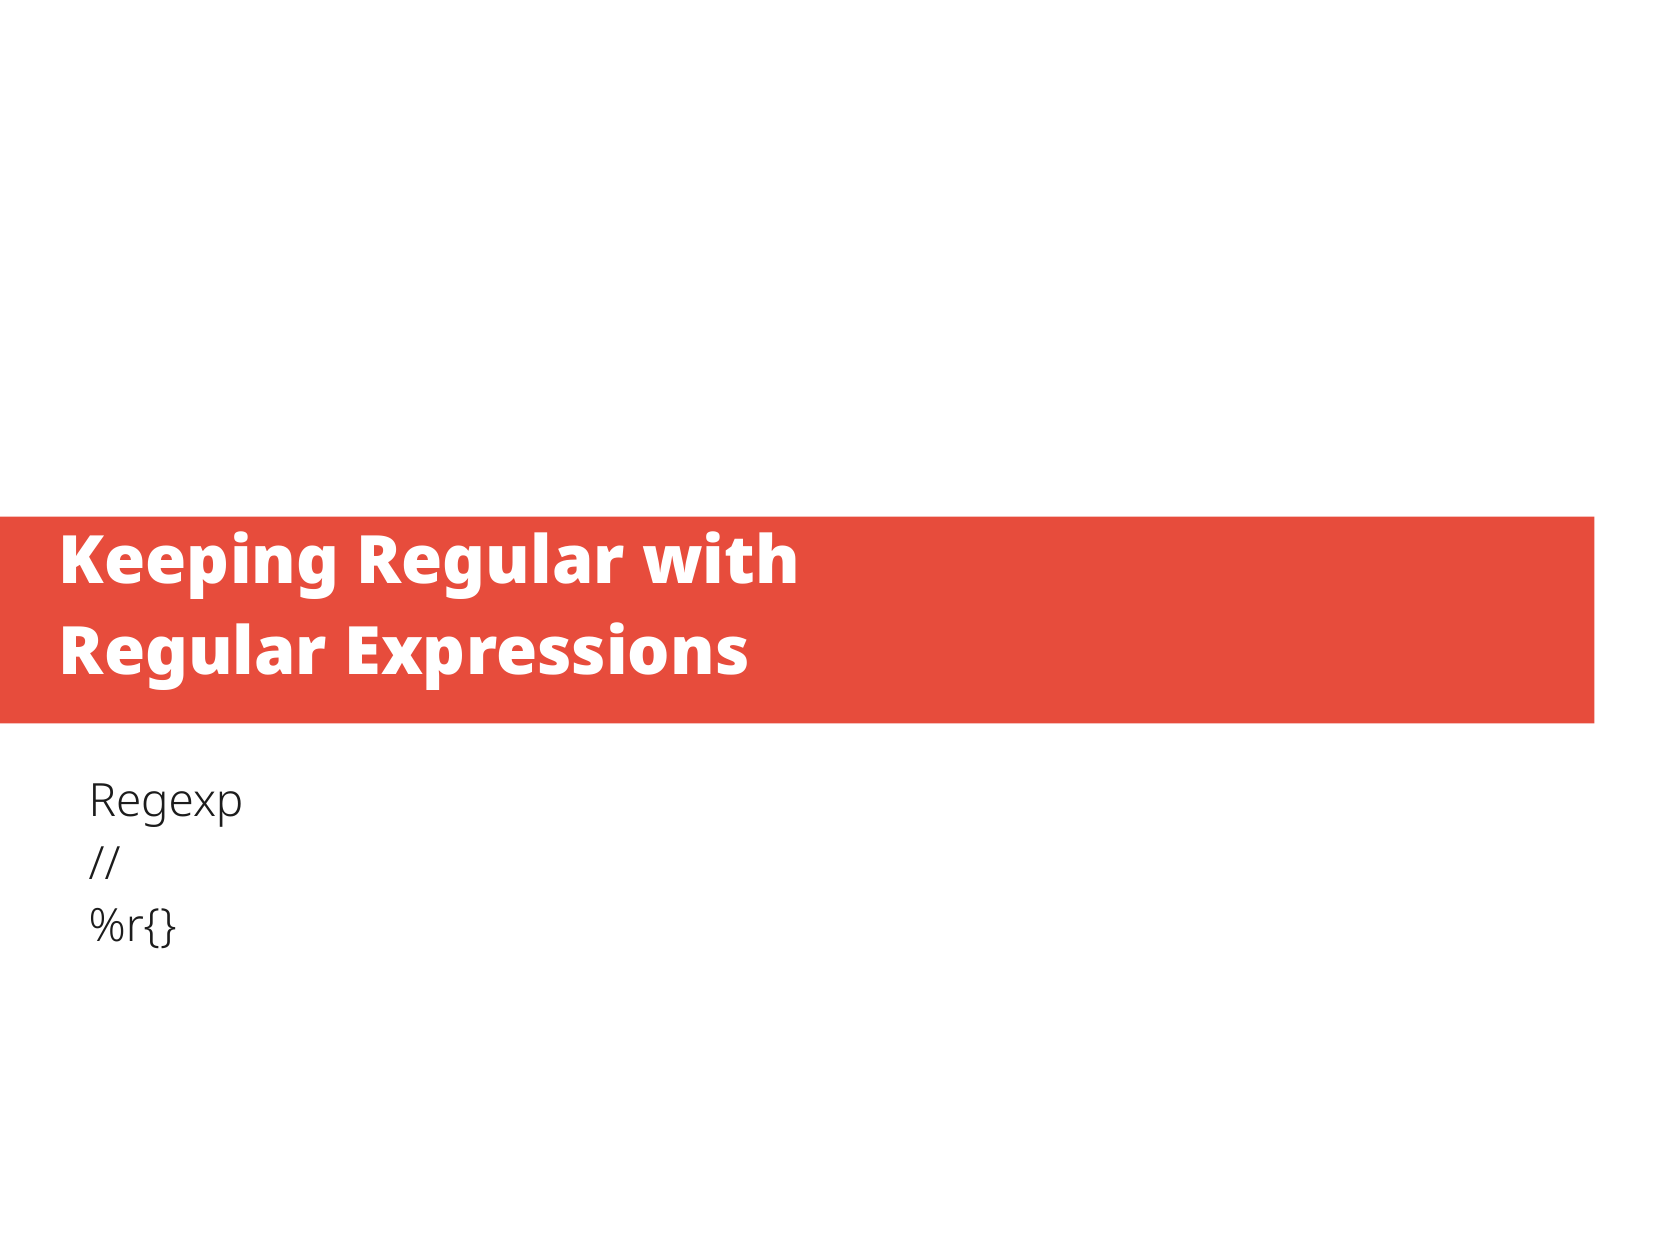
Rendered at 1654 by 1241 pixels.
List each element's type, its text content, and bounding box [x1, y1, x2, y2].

subtitle Regexp // %r{} [88, 767, 1595, 1182]
title Keeping Regular with Regular Expressions [59, 546, 1595, 694]
